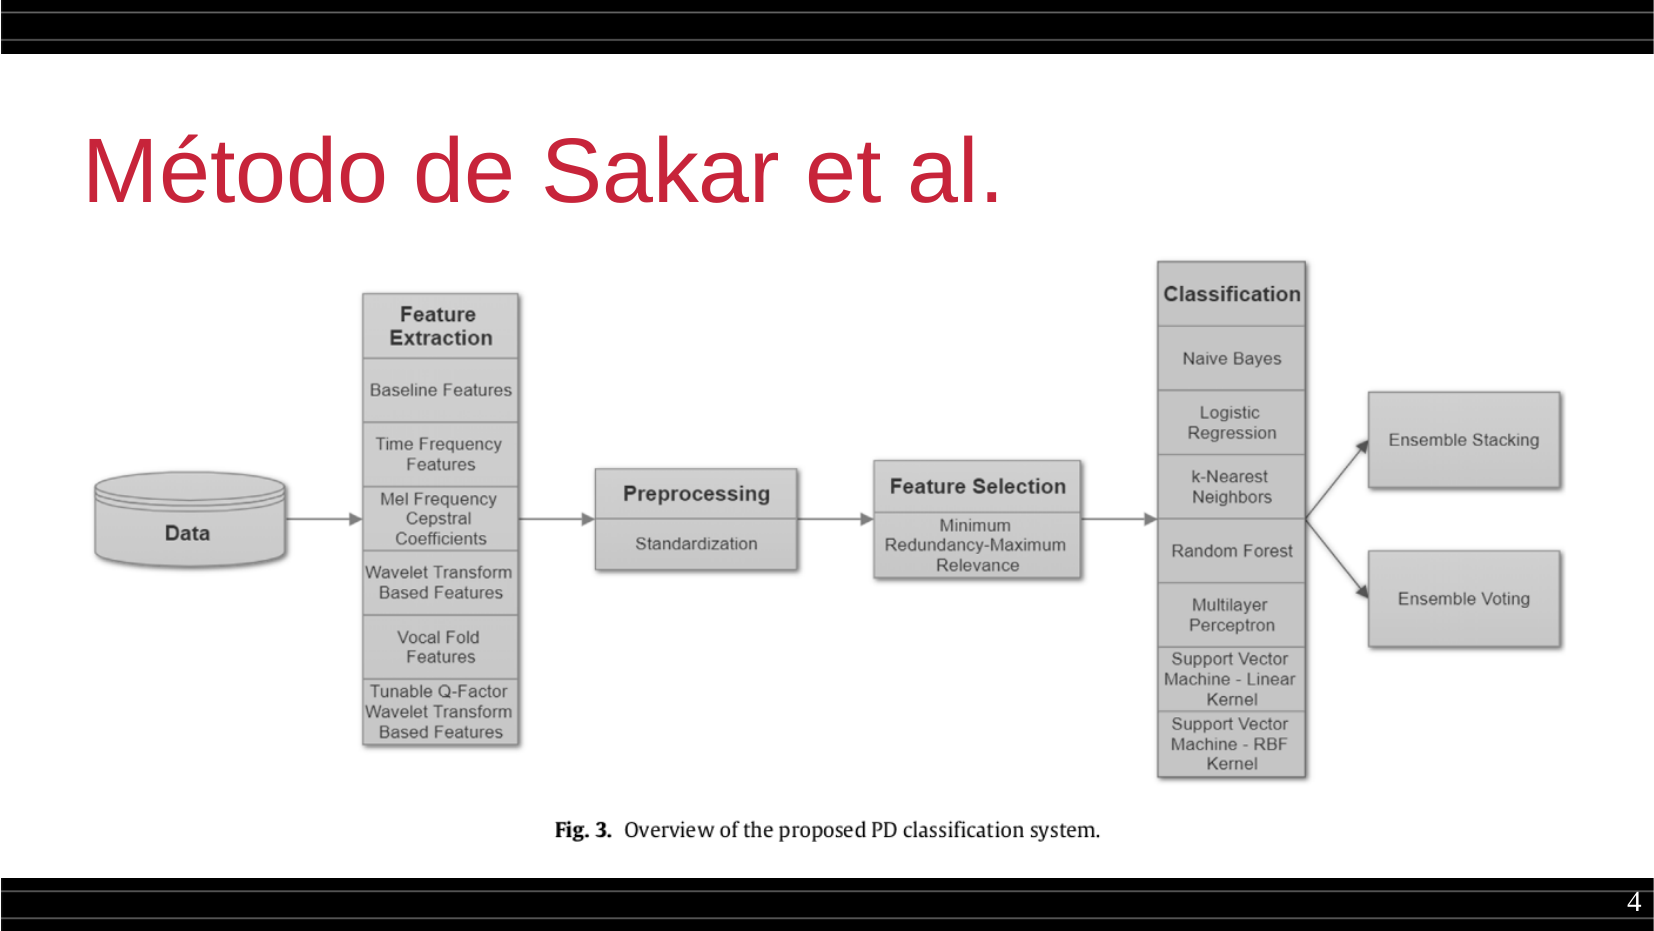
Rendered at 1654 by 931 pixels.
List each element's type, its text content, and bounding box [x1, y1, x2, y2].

picture [1, 878, 1654, 931]
picture [1, 0, 1654, 54]
picture [72, 246, 1581, 849]
title Método de Sakar et al. [82, 92, 1571, 246]
